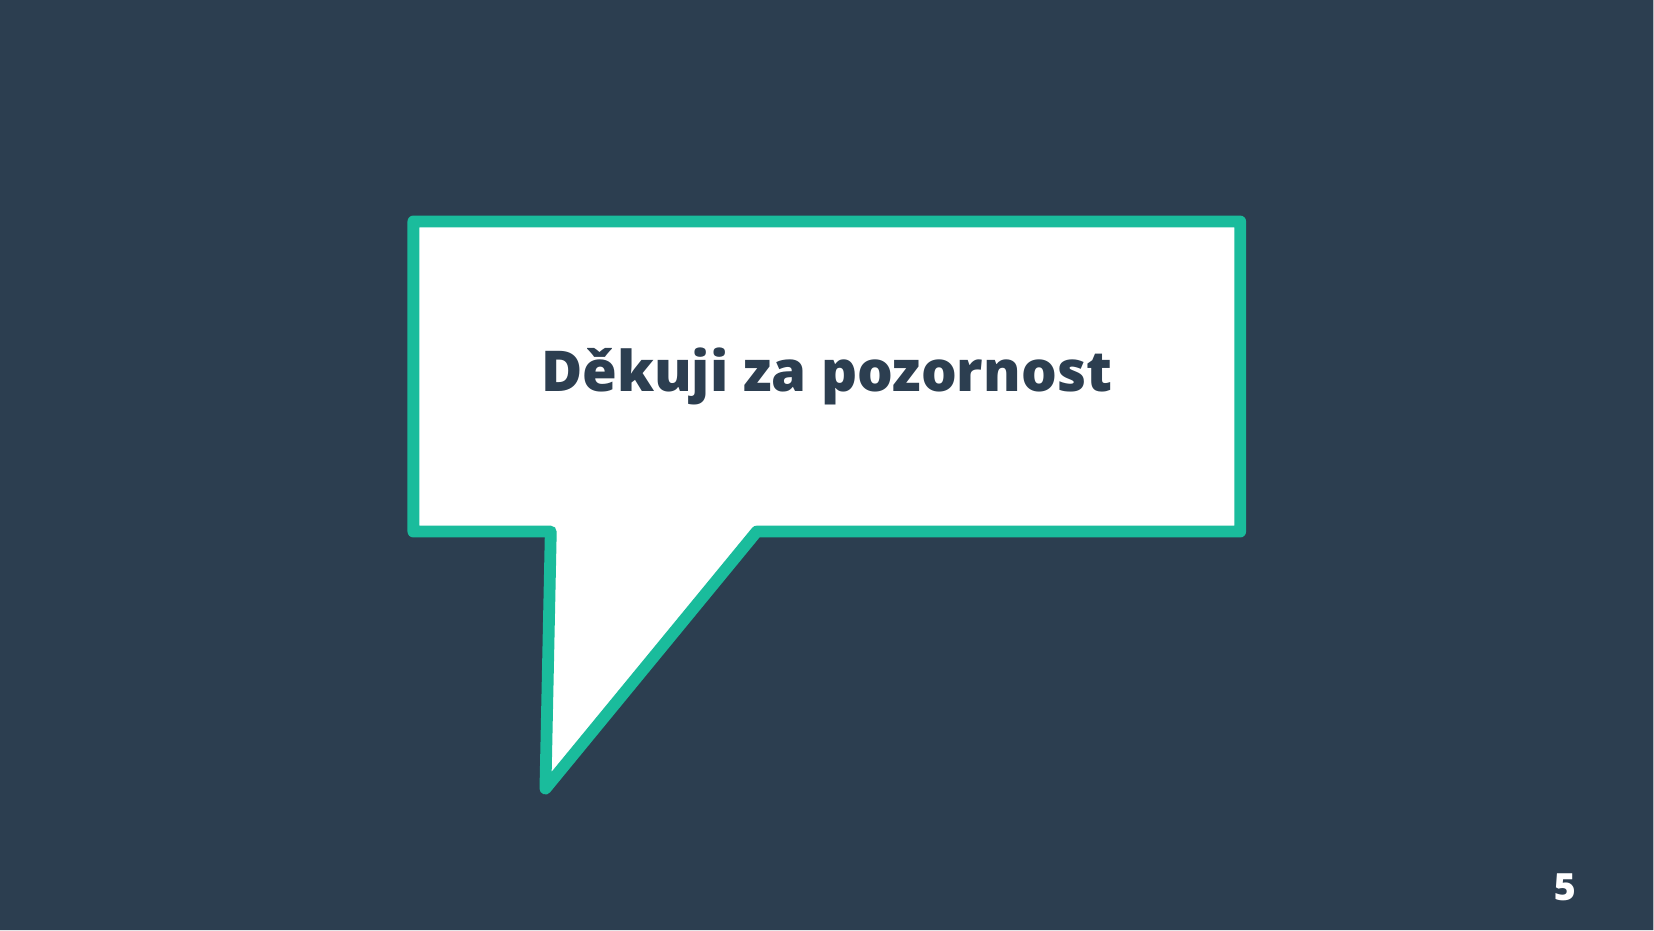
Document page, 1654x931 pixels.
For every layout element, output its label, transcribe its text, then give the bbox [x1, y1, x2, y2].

title Děkuji za pozornost [442, 236, 1211, 502]
